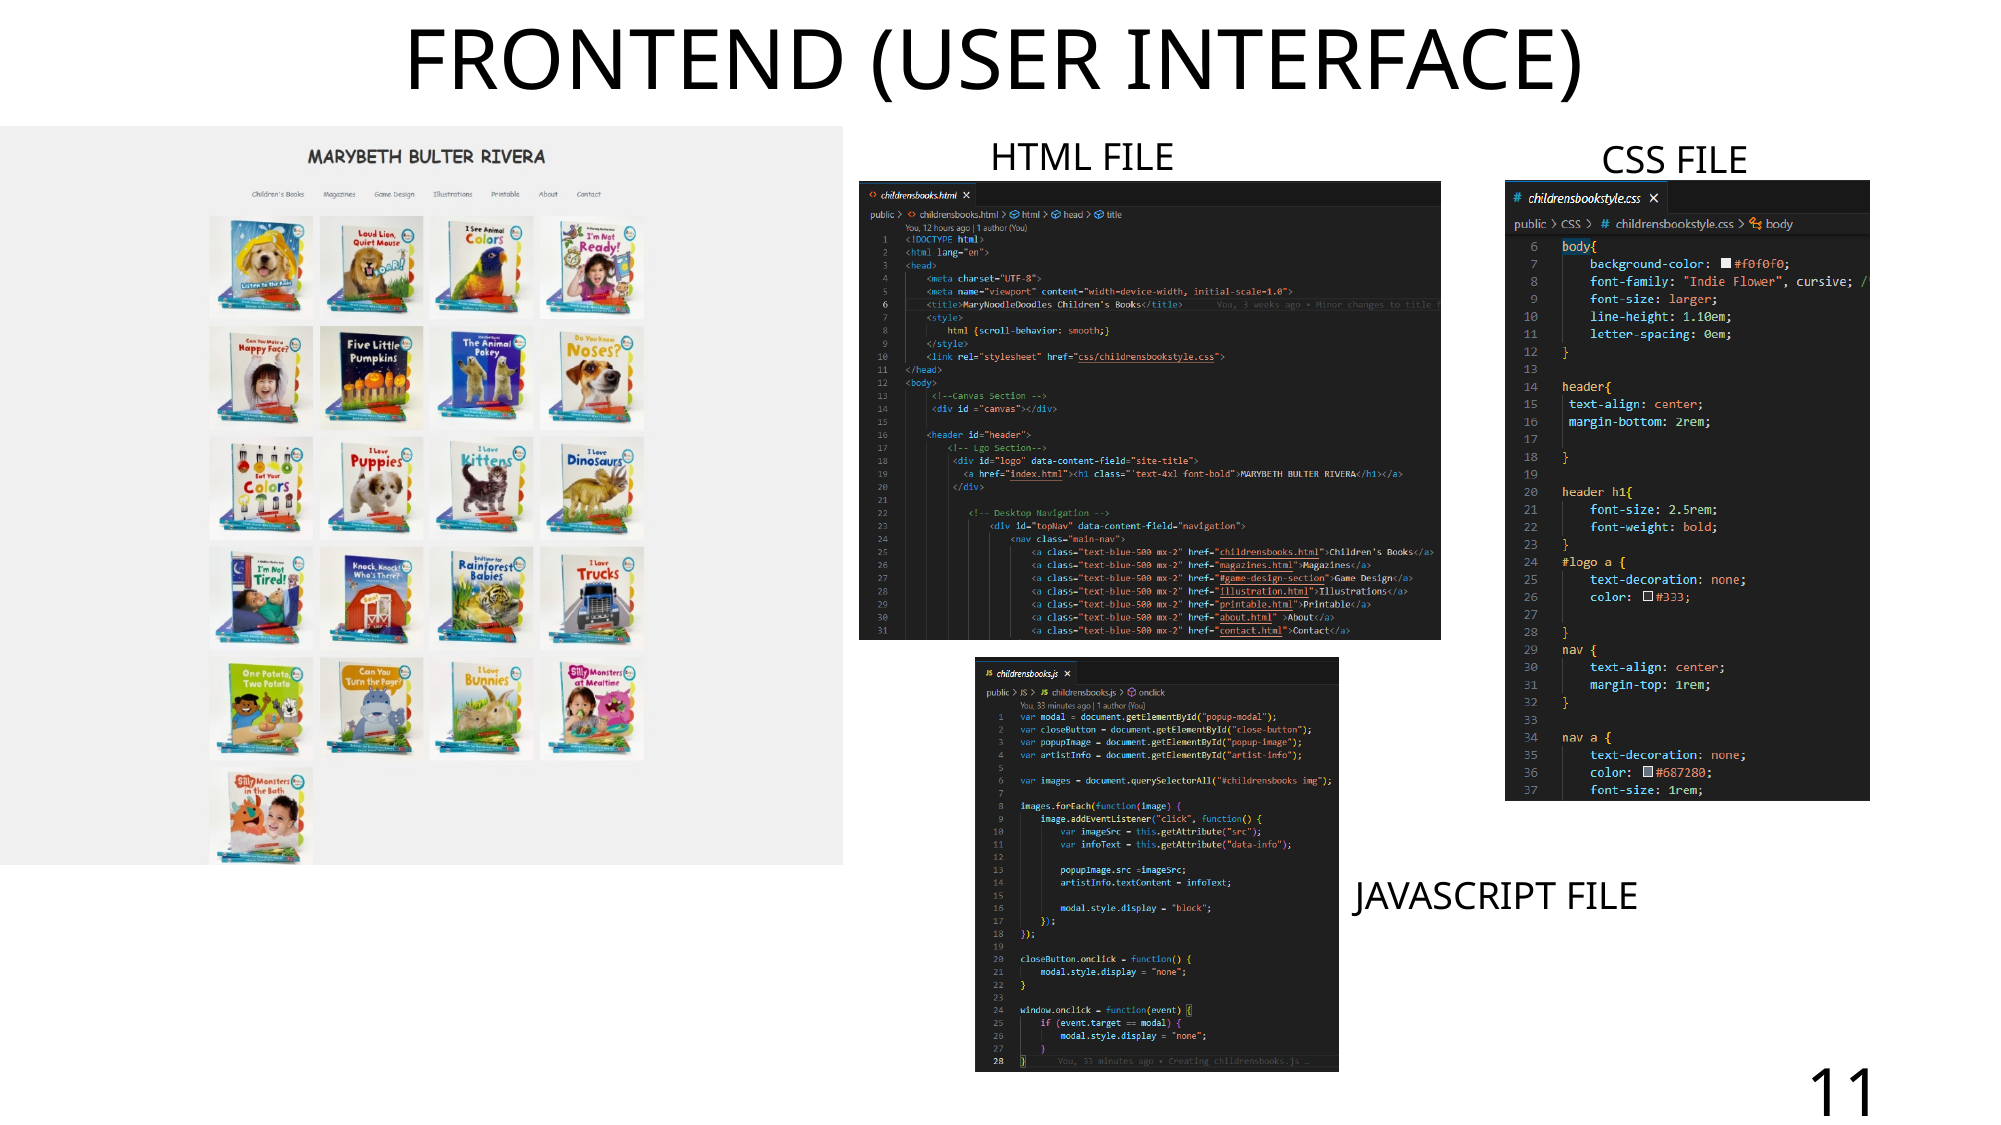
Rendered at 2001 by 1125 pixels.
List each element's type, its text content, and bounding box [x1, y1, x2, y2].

title Frontend (User Interface) [117, 0, 1872, 214]
picture [859, 181, 1441, 640]
picture [1505, 180, 1870, 801]
text_box JAVASCRIPT FILE [1339, 864, 1705, 926]
picture [0, 126, 843, 865]
slide_number 10 [1791, 1042, 1902, 1103]
text_box HTML FILE [975, 125, 1258, 187]
text_box CSS FILE [1586, 128, 1792, 190]
picture [975, 657, 1339, 1072]
